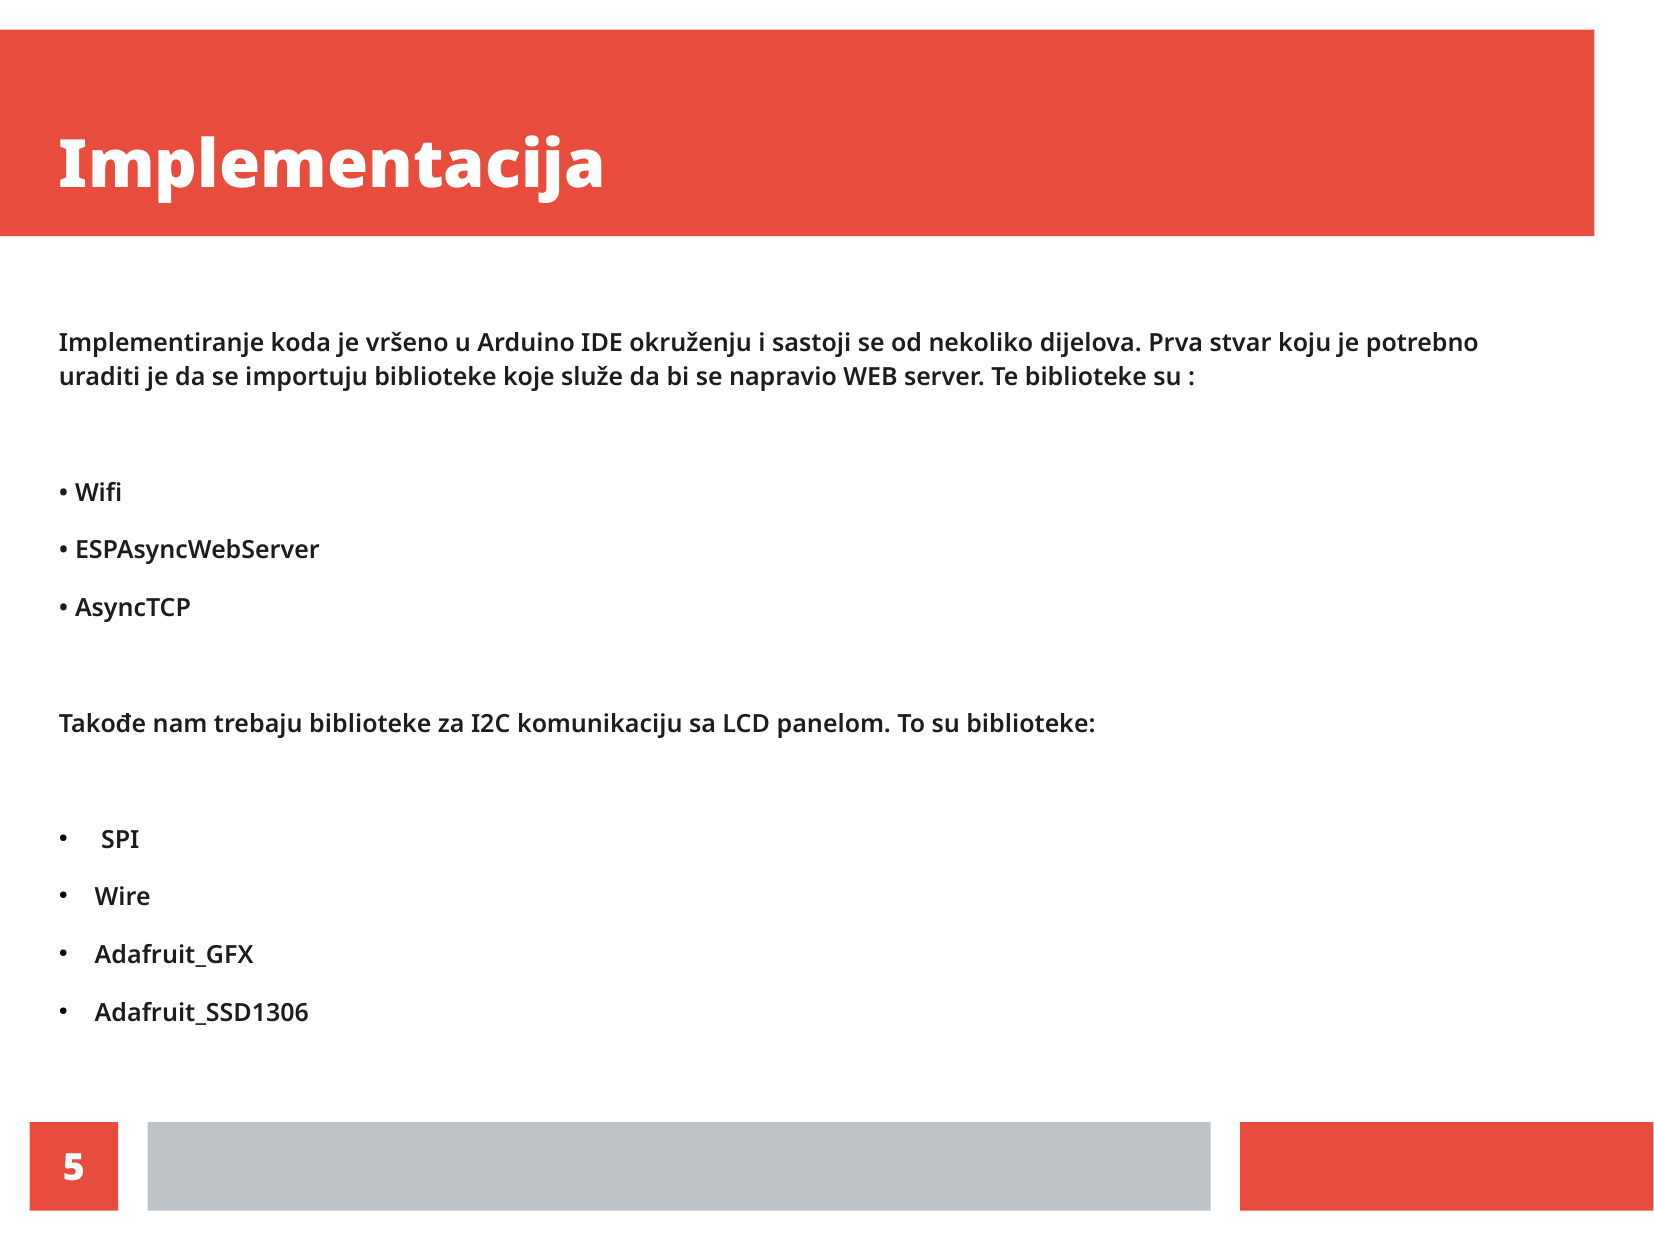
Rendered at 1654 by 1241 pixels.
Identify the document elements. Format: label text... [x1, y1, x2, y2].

list Implementiranje koda je vršeno u Arduino IDE okruženju i sastoji se od nekoliko dijelova. Prva stvar koju je potrebno uraditi je da se importuju biblioteke koje služe da bi se napravio WEB server. Te biblioteke su : • Wifi • ESPAsyncWebServer • AsyncTCP Takođe nam trebaju biblioteke za I2C komunikaciju sa LCD panelom. To su biblioteke: SPI Wire Adafruit_GFX Adafruit_SSD1306 [59, 324, 1565, 1093]
title Implementacija [59, 59, 1595, 207]
